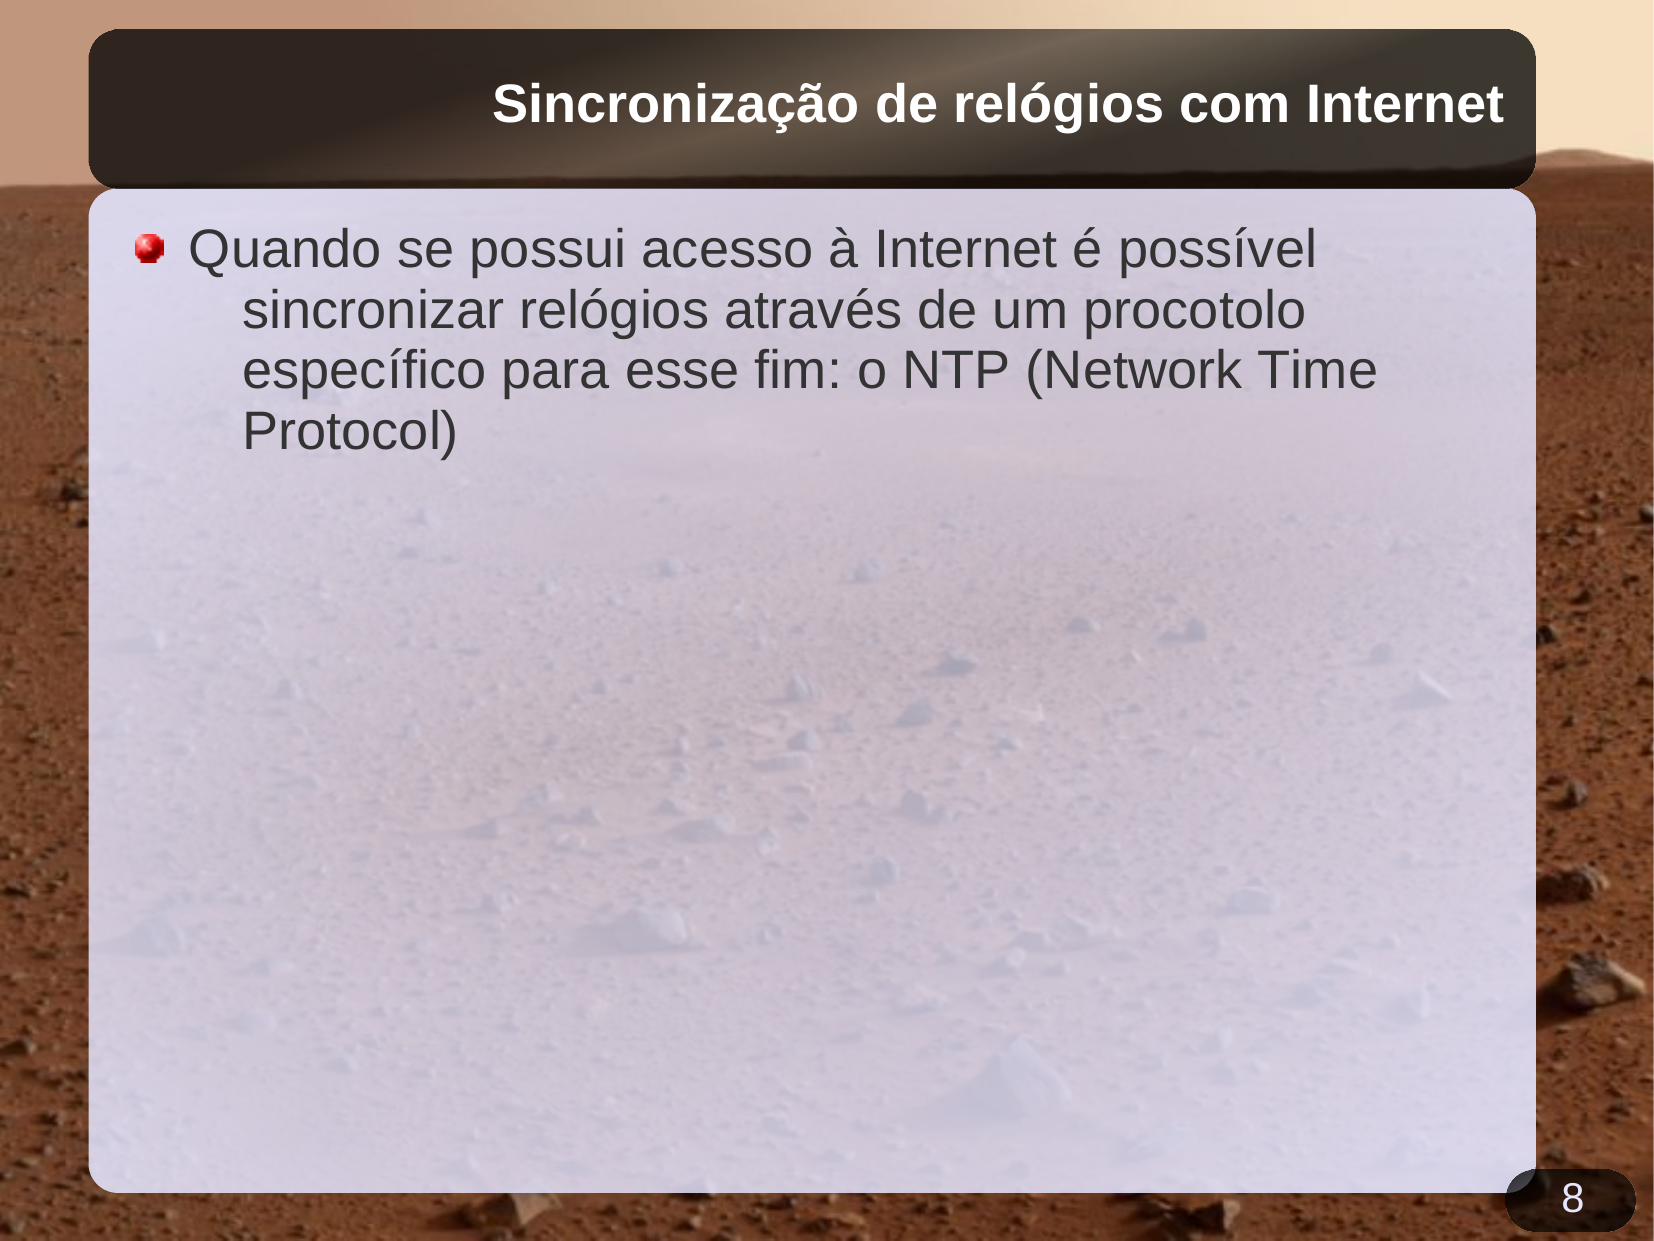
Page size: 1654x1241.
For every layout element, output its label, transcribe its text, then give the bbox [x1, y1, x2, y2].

list Quando se possui acesso à Internet é possível sincronizar relógios através de um procotolo específico para esse fim: o NTP (Network Time Protocol) [118, 218, 1477, 1164]
picture [0, 0, 1654, 1241]
title Sincronização de relógios com Internet [118, 59, 1506, 148]
